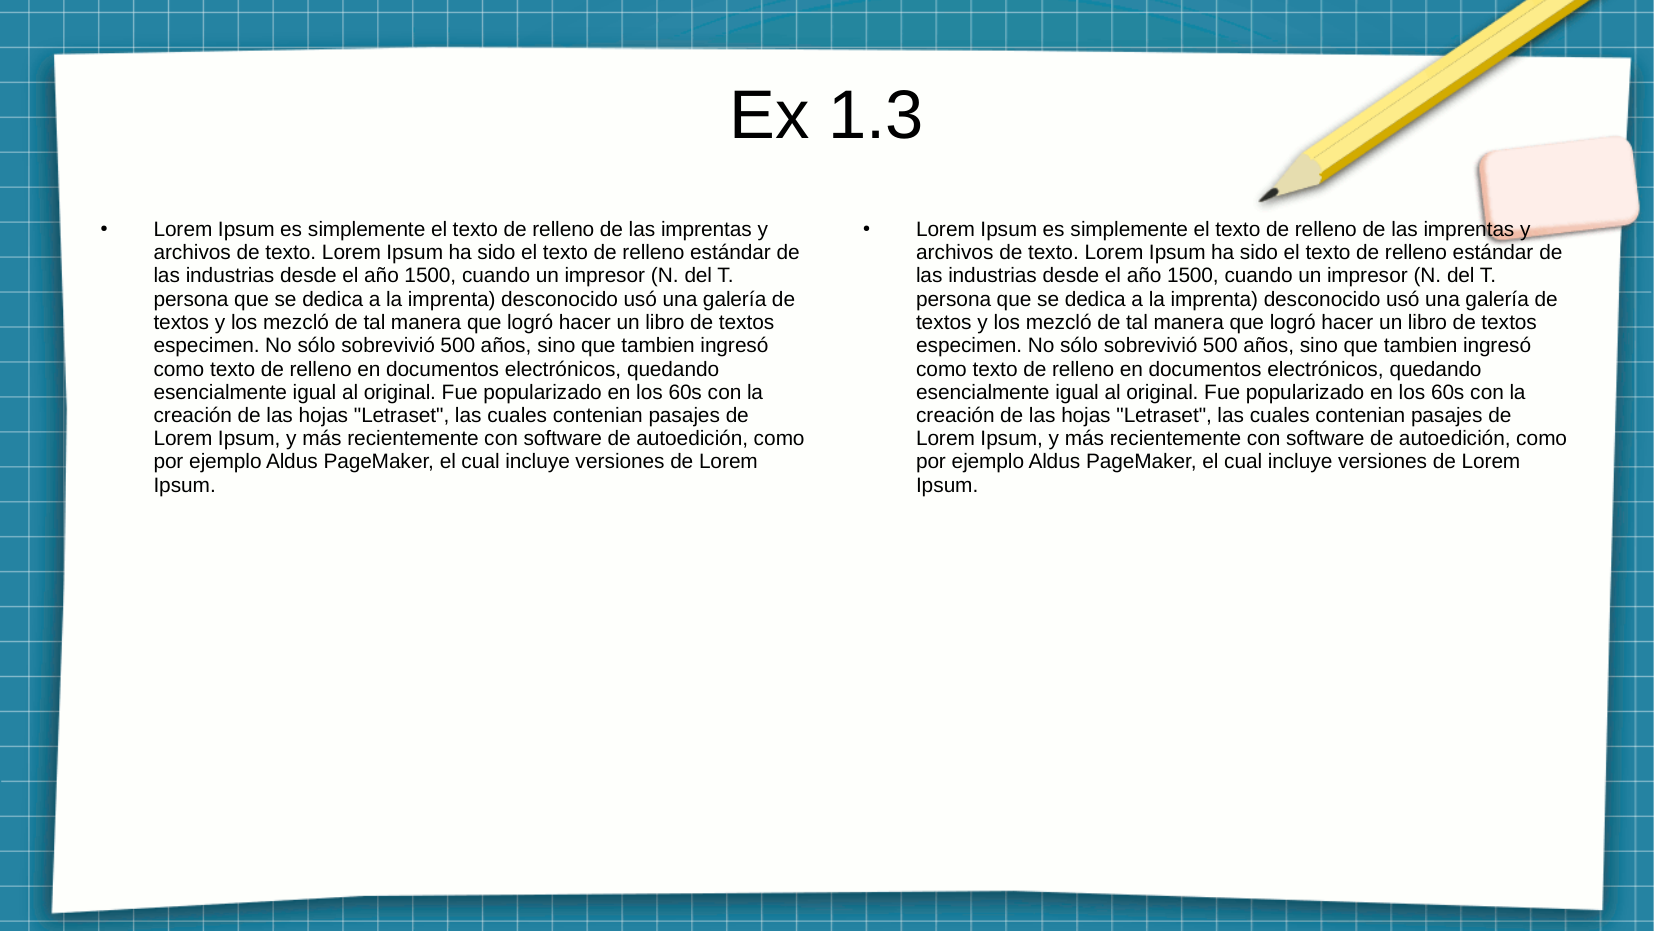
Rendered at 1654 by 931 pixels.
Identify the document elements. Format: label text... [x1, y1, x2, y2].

picture [0, 0, 1654, 931]
list Lorem Ipsum es simplemente el texto de relleno de las imprentas y archivos de texto. Lorem Ipsum ha sido el texto de relleno estándar de las industrias desde el año 1500, cuando un impresor (N. del T. persona que se dedica a la imprenta) desconocido usó una galería de textos y los mezcló de tal manera que logró hacer un libro de textos especimen. No sólo sobrevivió 500 años, sino que tambien ingresó como texto de relleno en documentos electrónicos, quedando esencialmente igual al original. Fue popularizado en los 60s con la creación de las hojas "Letraset", las cuales contenian pasajes de Lorem Ipsum, y más recientemente con software de autoedición, como por ejemplo Aldus PageMaker, el cual incluye versiones de Lorem Ipsum. [845, 217, 1572, 757]
list Lorem Ipsum es simplemente el texto de relleno de las imprentas y archivos de texto. Lorem Ipsum ha sido el texto de relleno estándar de las industrias desde el año 1500, cuando un impresor (N. del T. persona que se dedica a la imprenta) desconocido usó una galería de textos y los mezcló de tal manera que logró hacer un libro de textos especimen. No sólo sobrevivió 500 años, sino que tambien ingresó como texto de relleno en documentos electrónicos, quedando esencialmente igual al original. Fue popularizado en los 60s con la creación de las hojas "Letraset", las cuales contenian pasajes de Lorem Ipsum, y más recientemente con software de autoedición, como por ejemplo Aldus PageMaker, el cual incluye versiones de Lorem Ipsum. [82, 217, 809, 757]
title Ex 1.3 [82, 37, 1571, 193]
